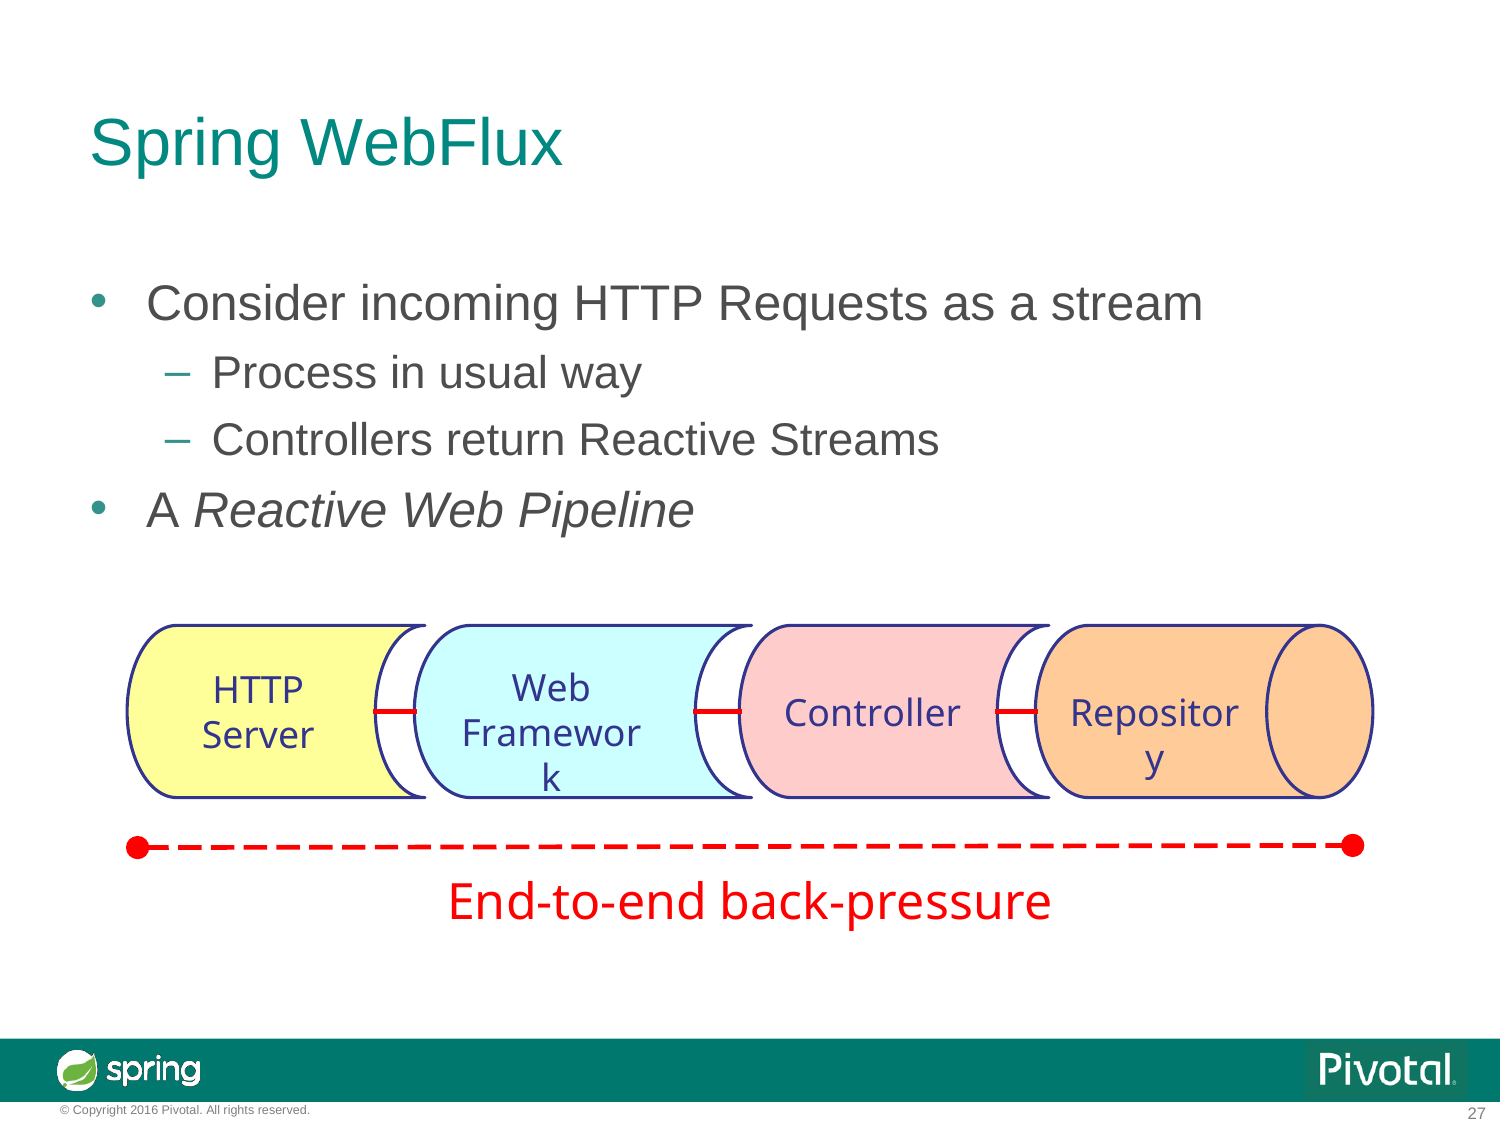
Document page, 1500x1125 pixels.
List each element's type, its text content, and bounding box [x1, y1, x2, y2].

text_box [137, 625, 426, 666]
text_box [1035, 625, 1373, 798]
text_box [739, 625, 1049, 798]
text_box [137, 757, 426, 798]
text_box Repository [1048, 674, 1261, 749]
list Consider incoming HTTP Requests as a stream Process in usual way Controllers return Reactive Streams A Reactive Web Pipeline [75, 262, 1426, 1005]
picture [32, 1039, 210, 1101]
title Spring WebFlux [75, 45, 1426, 233]
text_box Web Framework [446, 649, 673, 768]
picture [1305, 1041, 1468, 1100]
text_box [127, 667, 134, 756]
text_box End-to-end back-pressure [361, 854, 1139, 950]
text_box HTTP Server [134, 659, 383, 764]
text_box [414, 625, 752, 798]
text_box Controller [755, 674, 991, 749]
